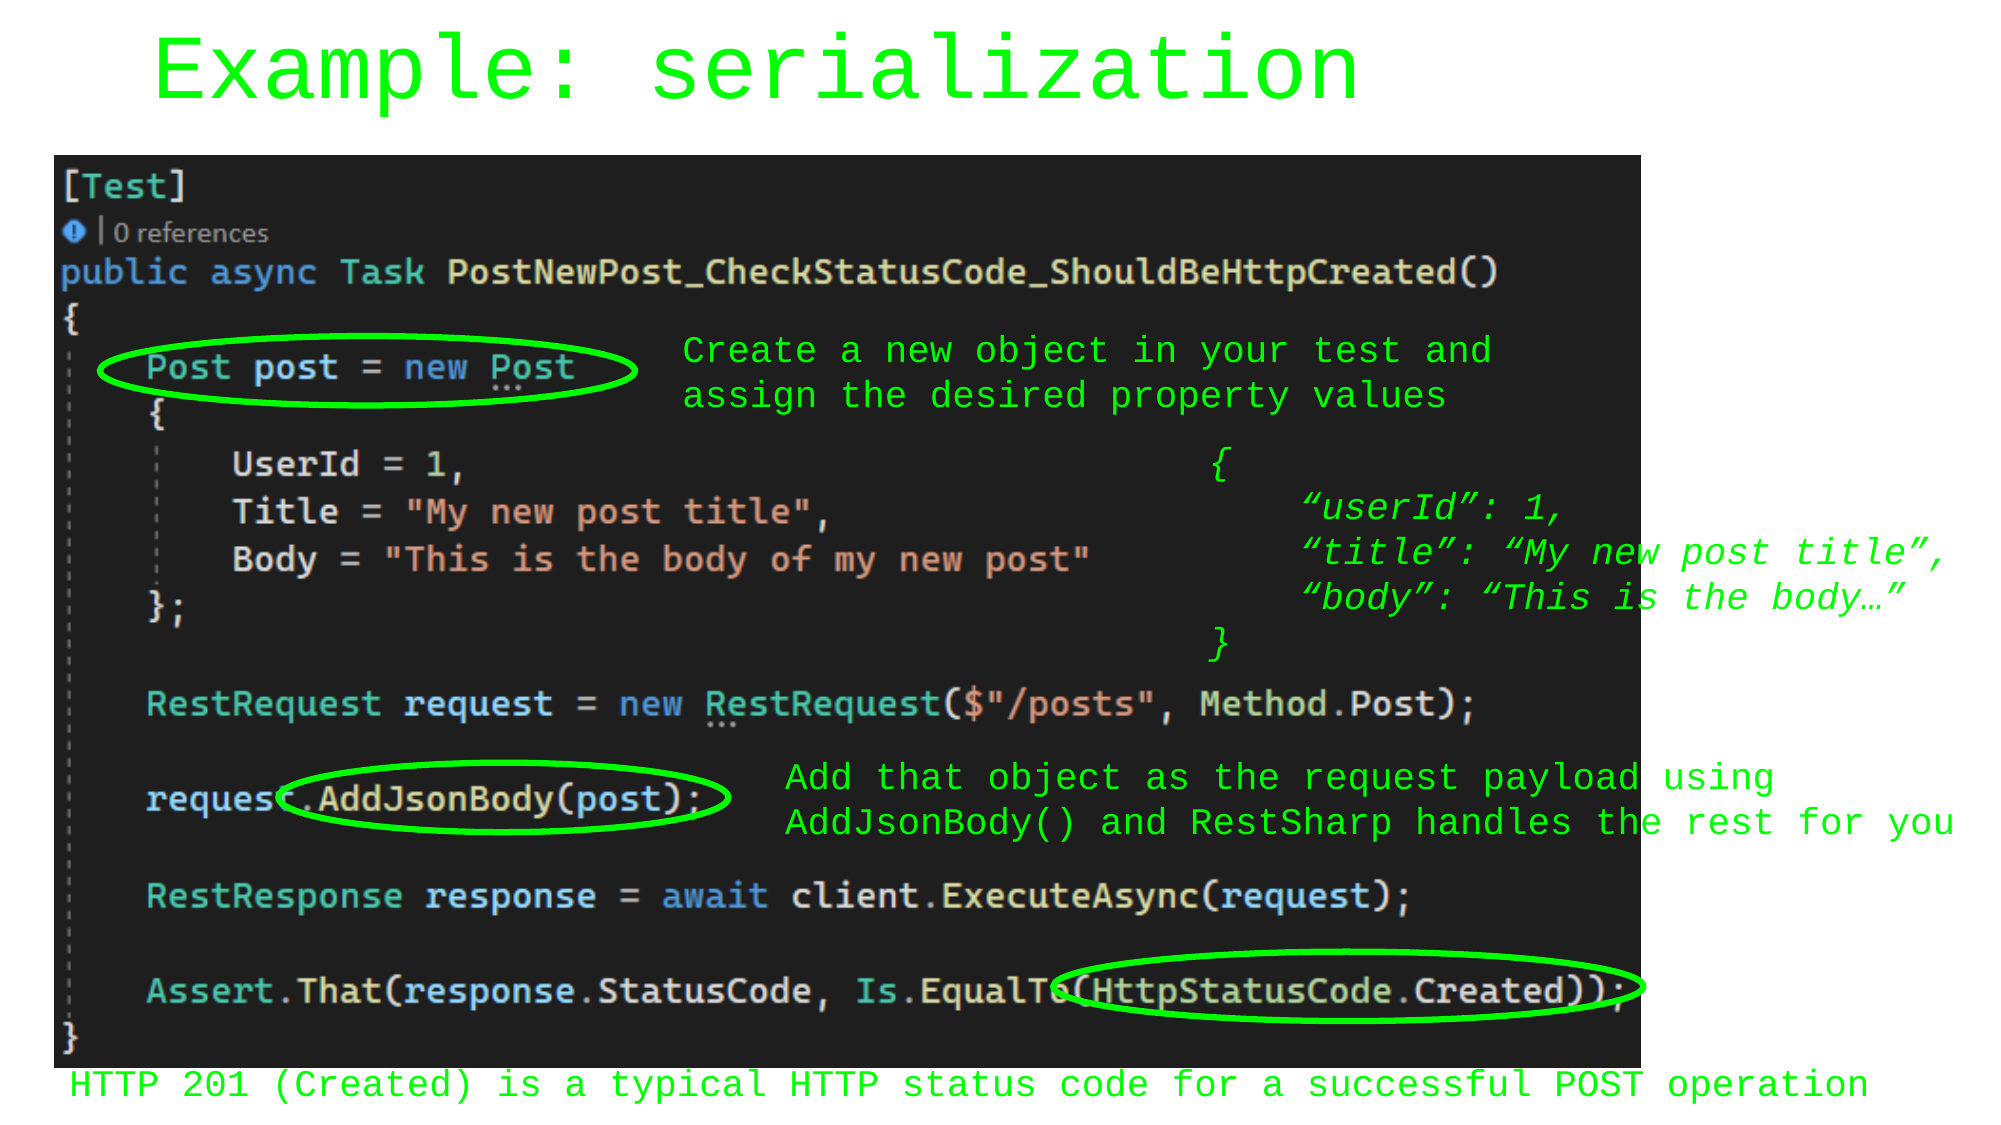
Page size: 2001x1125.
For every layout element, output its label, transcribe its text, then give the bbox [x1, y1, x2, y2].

text_box Add that object as the request payload using AddJsonBody() and RestSharp handles the rest for you [770, 744, 1971, 851]
text_box { “userId”: 1, “title”: “My new post title”, “body”: “This is the body…” } [1194, 429, 2000, 673]
picture [54, 155, 1641, 1051]
text_box Create a new object in your test and assign the desired property values [667, 317, 1546, 424]
picture [1057, 955, 1639, 1017]
text_box HTTP 201 (Created) is a typical HTTP status code for a successful POST operation [54, 1051, 1903, 1113]
title Example: serialization [137, 0, 1863, 137]
